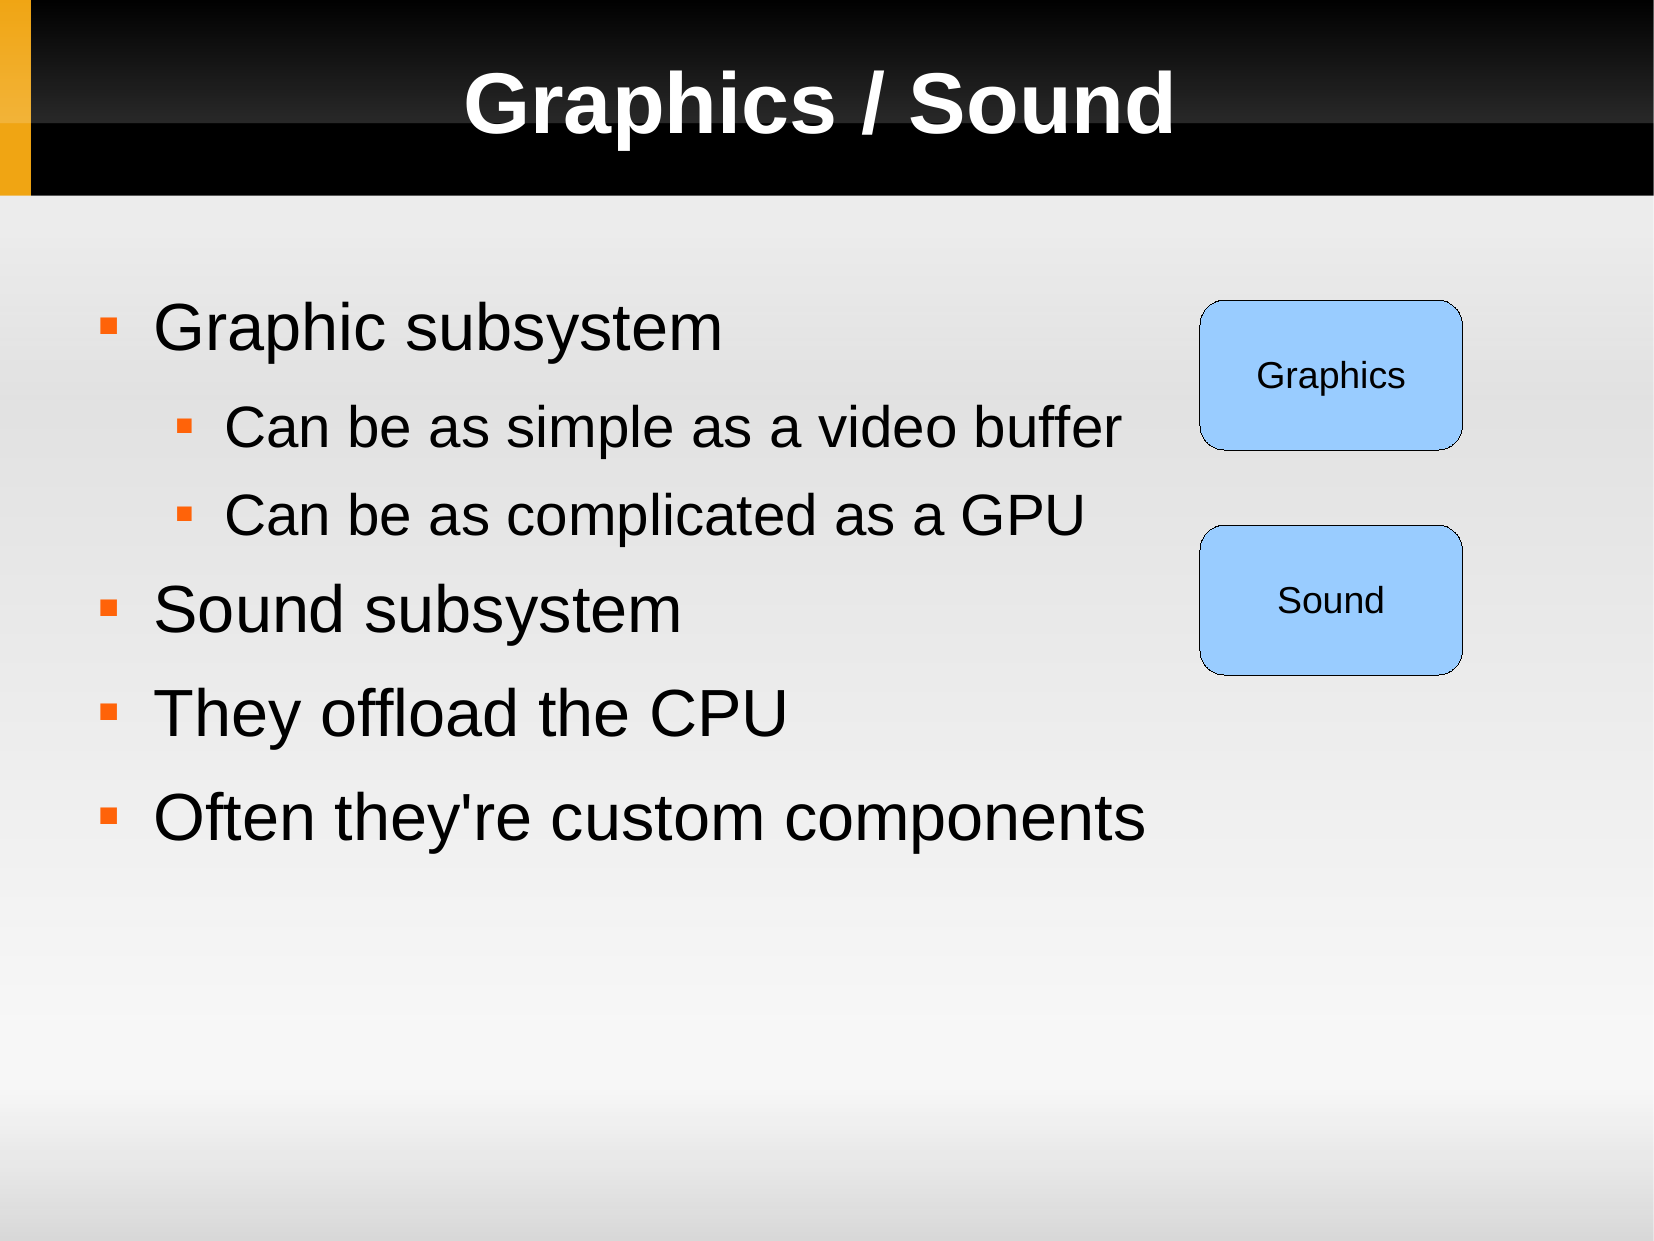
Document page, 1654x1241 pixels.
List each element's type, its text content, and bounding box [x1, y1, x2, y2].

list Graphic subsystem Can be as simple as a video buffer Can be as complicated as a GPU Sound subsystem They offload the CPU Often they're custom components [82, 290, 1571, 1094]
picture [0, 0, 1654, 1241]
text_box Graphics [1199, 300, 1463, 451]
text_box Sound [1199, 525, 1463, 676]
title Graphics / Sound [76, 7, 1565, 200]
